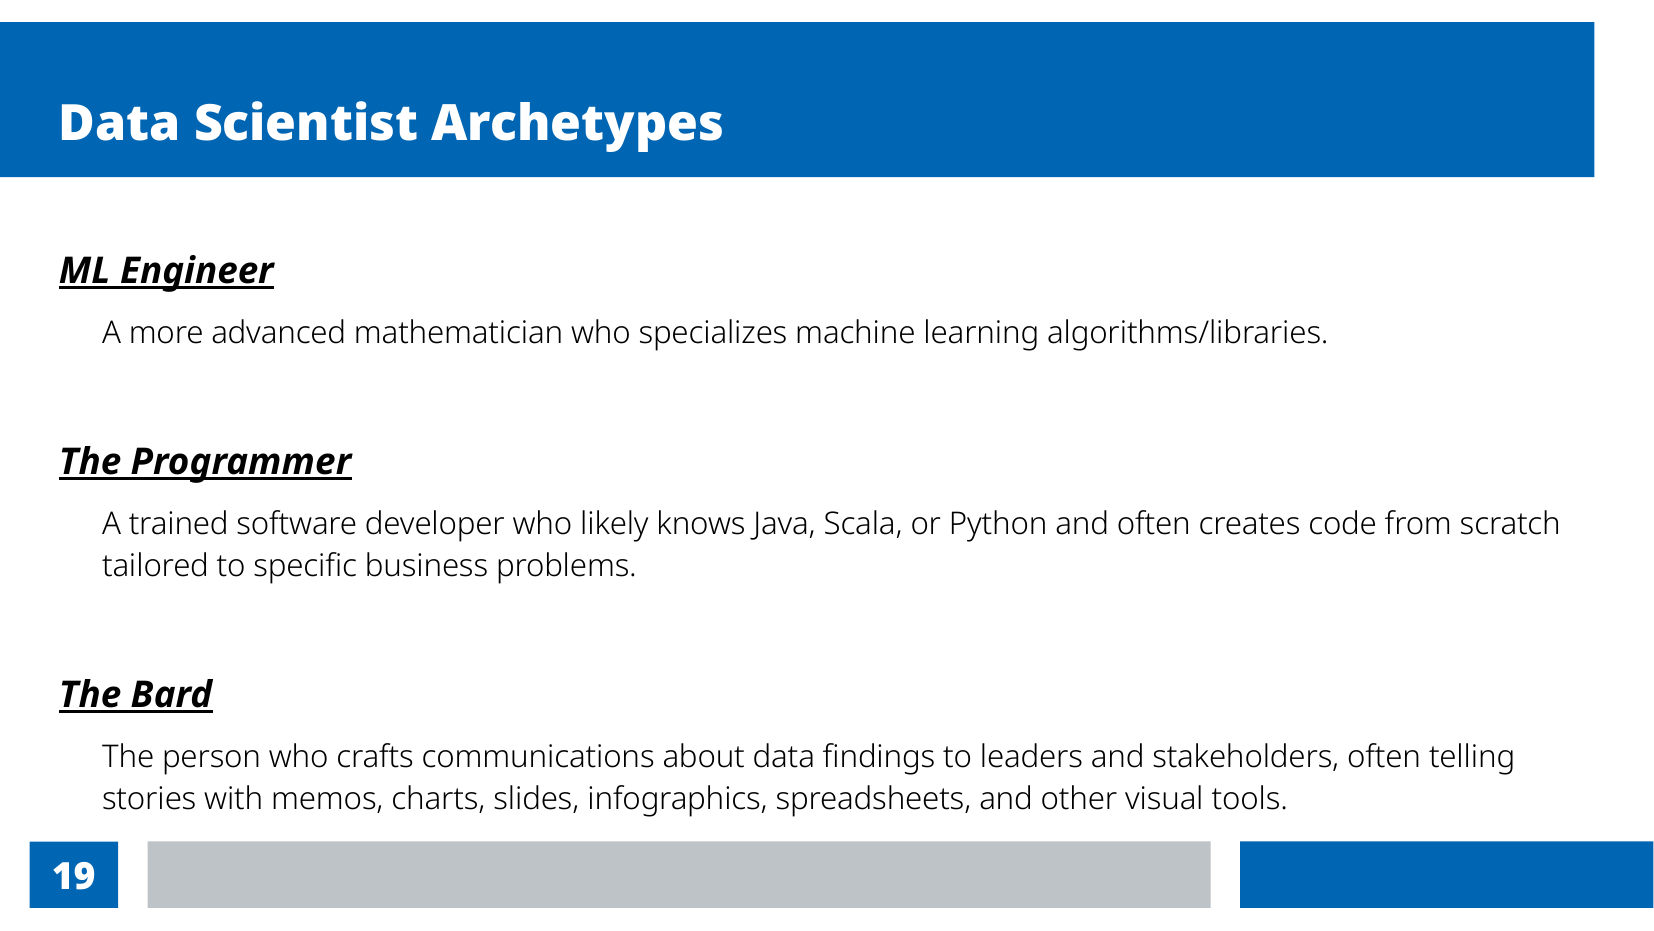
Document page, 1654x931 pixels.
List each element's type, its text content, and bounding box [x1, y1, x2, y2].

title Data Scientist Archetypes [59, 44, 1595, 156]
list ML Engineer A more advanced mathematician who specializes machine learning algorithms/libraries. The Programmer A trained software developer who likely knows Java, Scala, or Python and often creates code from scratch tailored to specific business problems. The Bard The person who crafts communications about data findings to leaders and stakeholders, often telling stories with memos, charts, slides, infographics, spreadsheets, and other visual tools. [59, 243, 1565, 820]
